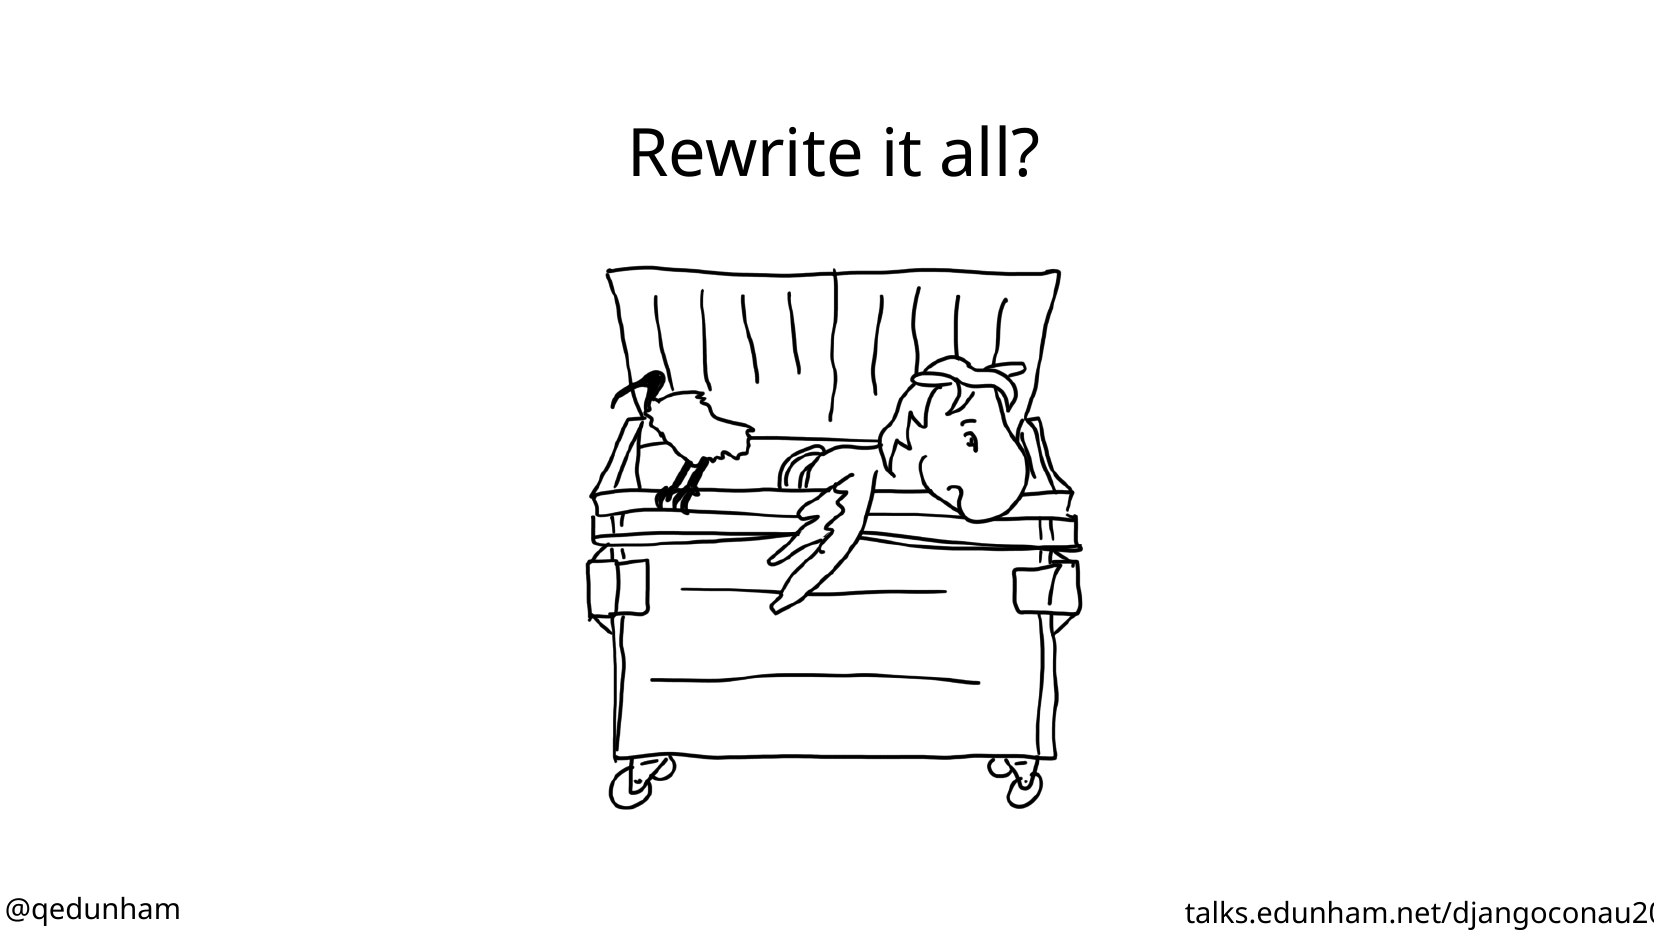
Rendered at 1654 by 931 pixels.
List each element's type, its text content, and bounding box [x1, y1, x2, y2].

subtitle Rewrite it all? [90, 0, 1579, 511]
picture [585, 265, 1083, 811]
